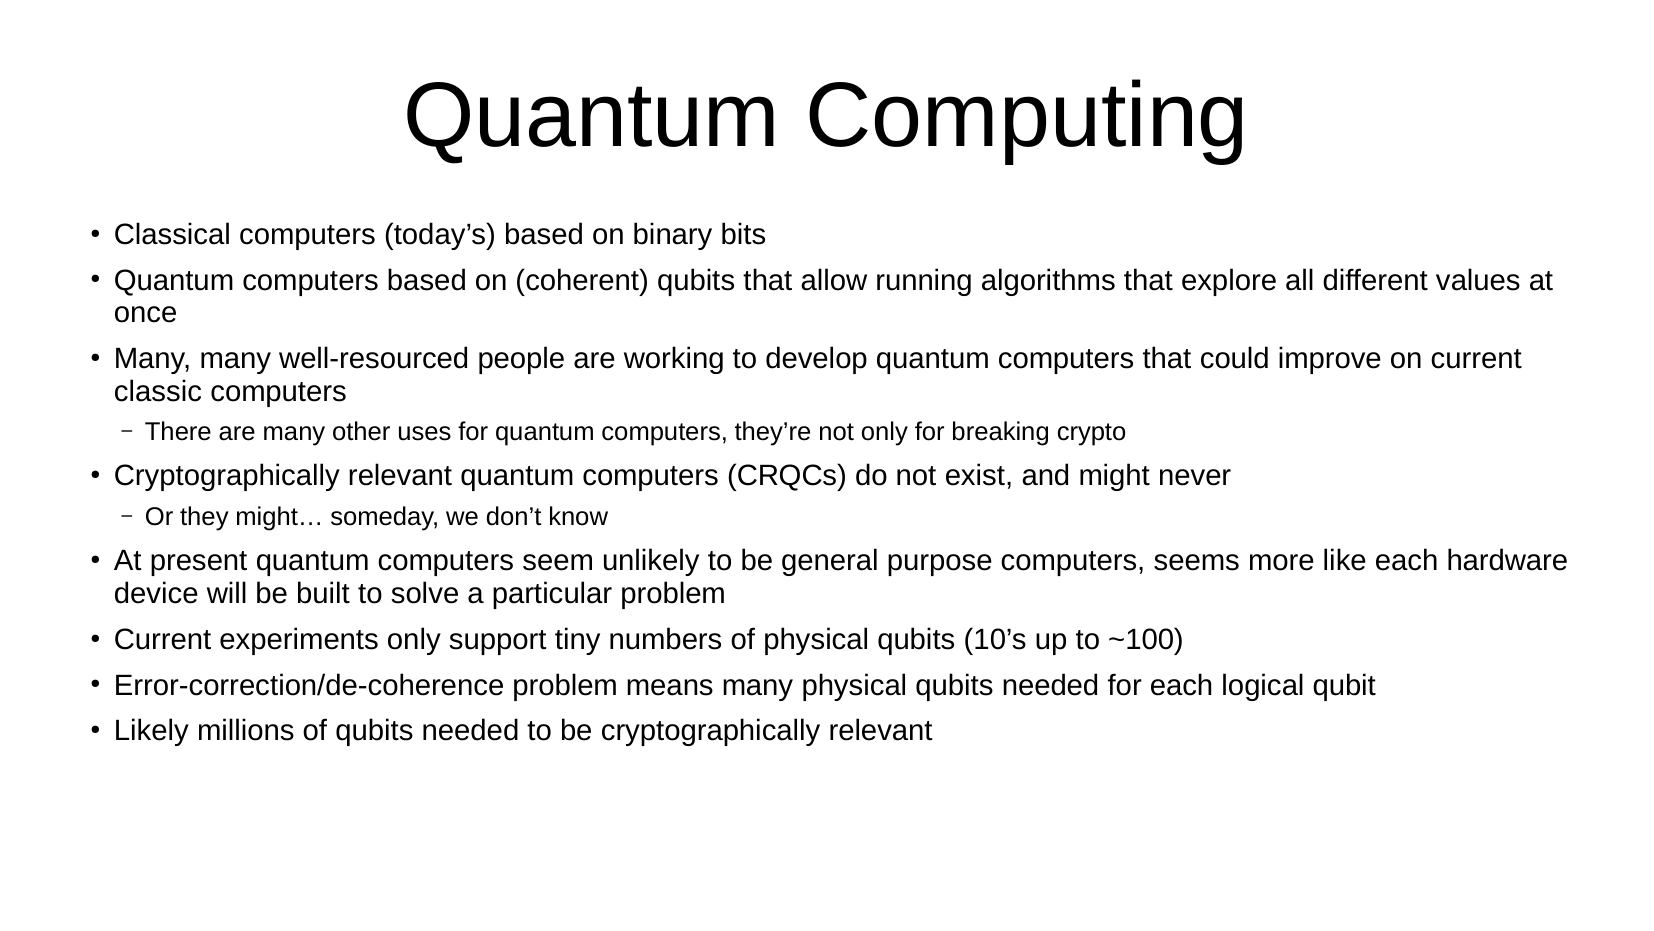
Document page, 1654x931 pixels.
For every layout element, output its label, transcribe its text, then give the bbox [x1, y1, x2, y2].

title Quantum Computing [82, 37, 1571, 193]
list Classical computers (today’s) based on binary bits Quantum computers based on (coherent) qubits that allow running algorithms that explore all different values at once Many, many well-resourced people are working to develop quantum computers that could improve on current classic computers There are many other uses for quantum computers, they’re not only for breaking crypto Cryptographically relevant quantum computers (CRQCs) do not exist, and might never Or they might… someday, we don’t know At present quantum computers seem unlikely to be general purpose computers, seems more like each hardware device will be built to solve a particular problem Current experiments only support tiny numbers of physical qubits (10’s up to ~100) Error-correction/de-coherence problem means many physical qubits needed for each logical qubit Likely millions of qubits needed to be cryptographically relevant [82, 217, 1571, 758]
